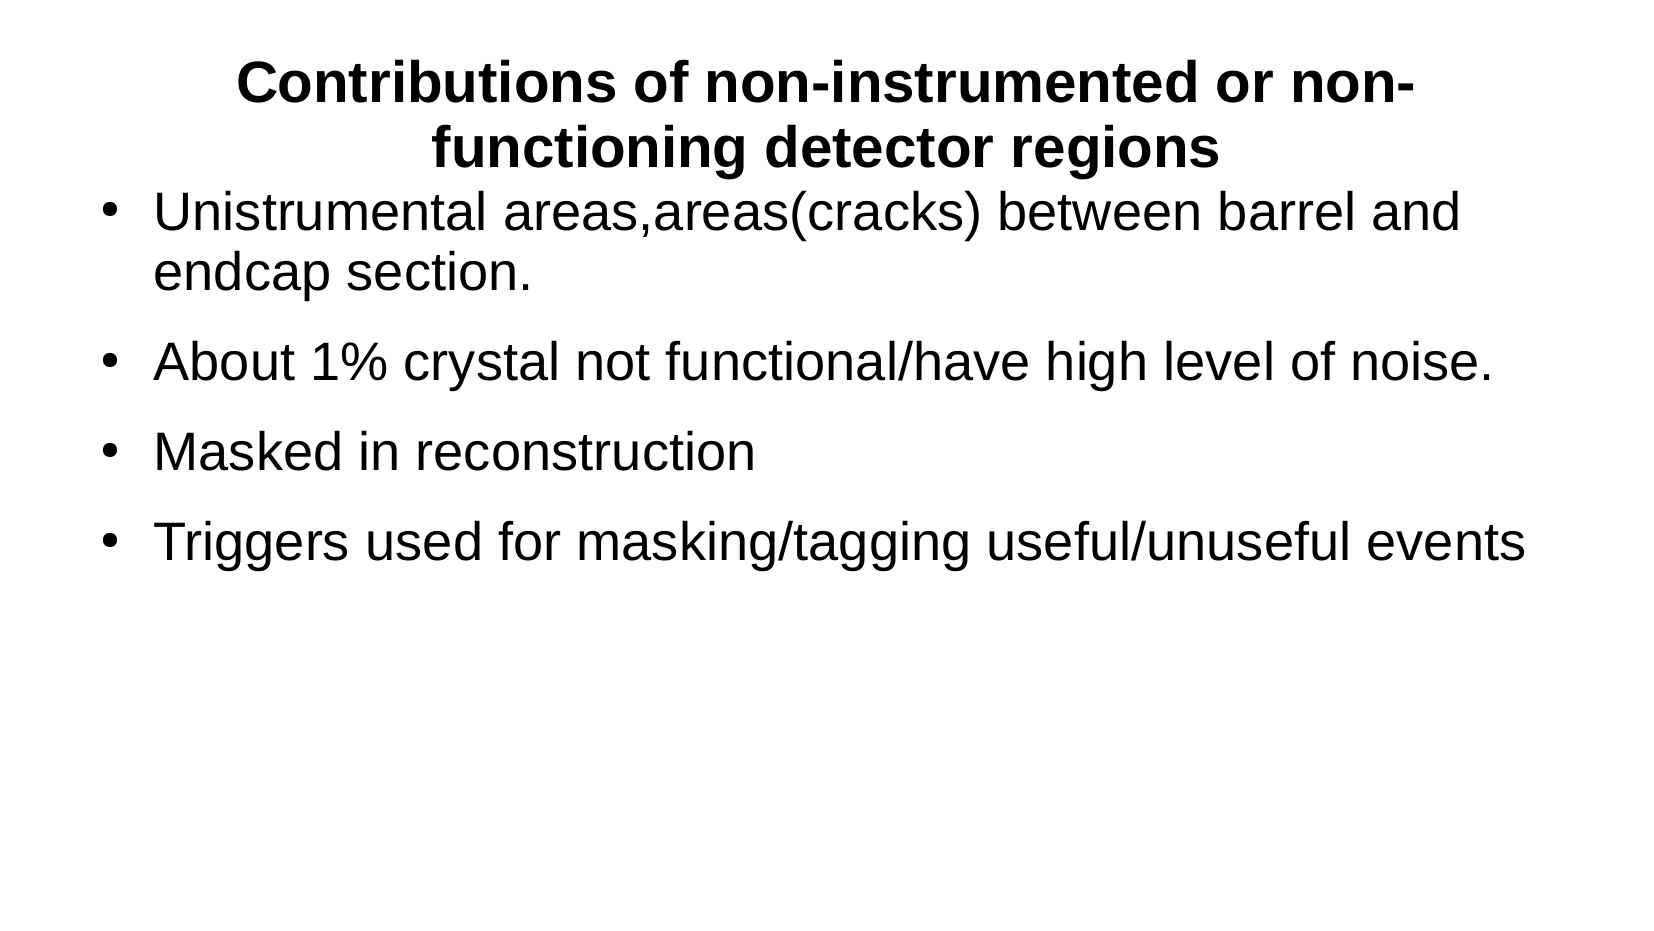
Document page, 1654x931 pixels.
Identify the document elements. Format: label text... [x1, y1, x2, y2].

title Contributions of non-instrumented or non-functioning detector regions [82, 37, 1571, 180]
list Unistrumental areas,areas(cracks) between barrel and endcap section. About 1% crystal not functional/have high level of noise. Masked in reconstruction Triggers used for masking/tagging useful/unuseful events [82, 180, 1606, 920]
